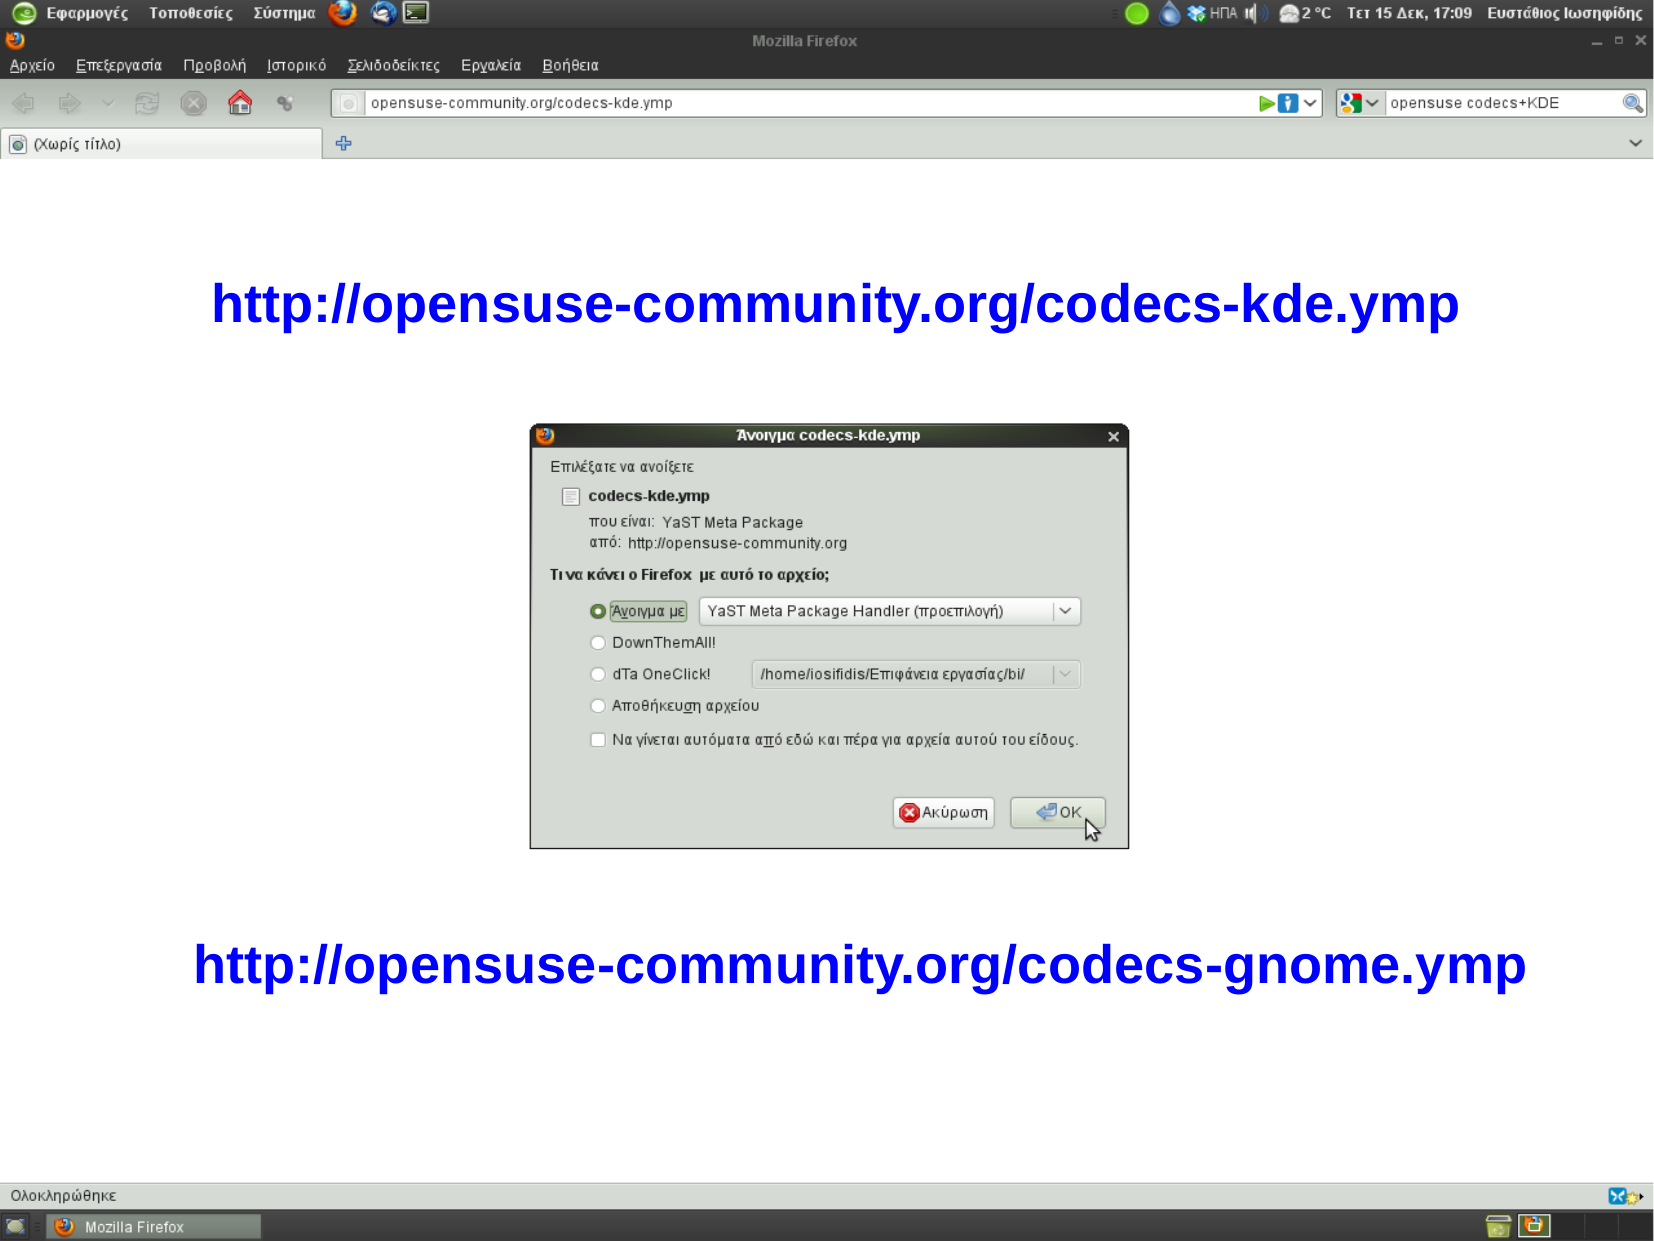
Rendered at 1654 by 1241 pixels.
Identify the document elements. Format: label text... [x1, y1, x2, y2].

picture [0, 0, 1654, 1241]
text_box http://opensuse-community.org/codecs-kde.ymp [196, 265, 1477, 342]
text_box http://opensuse-community.org/codecs-gnome.ymp [178, 927, 1544, 1003]
